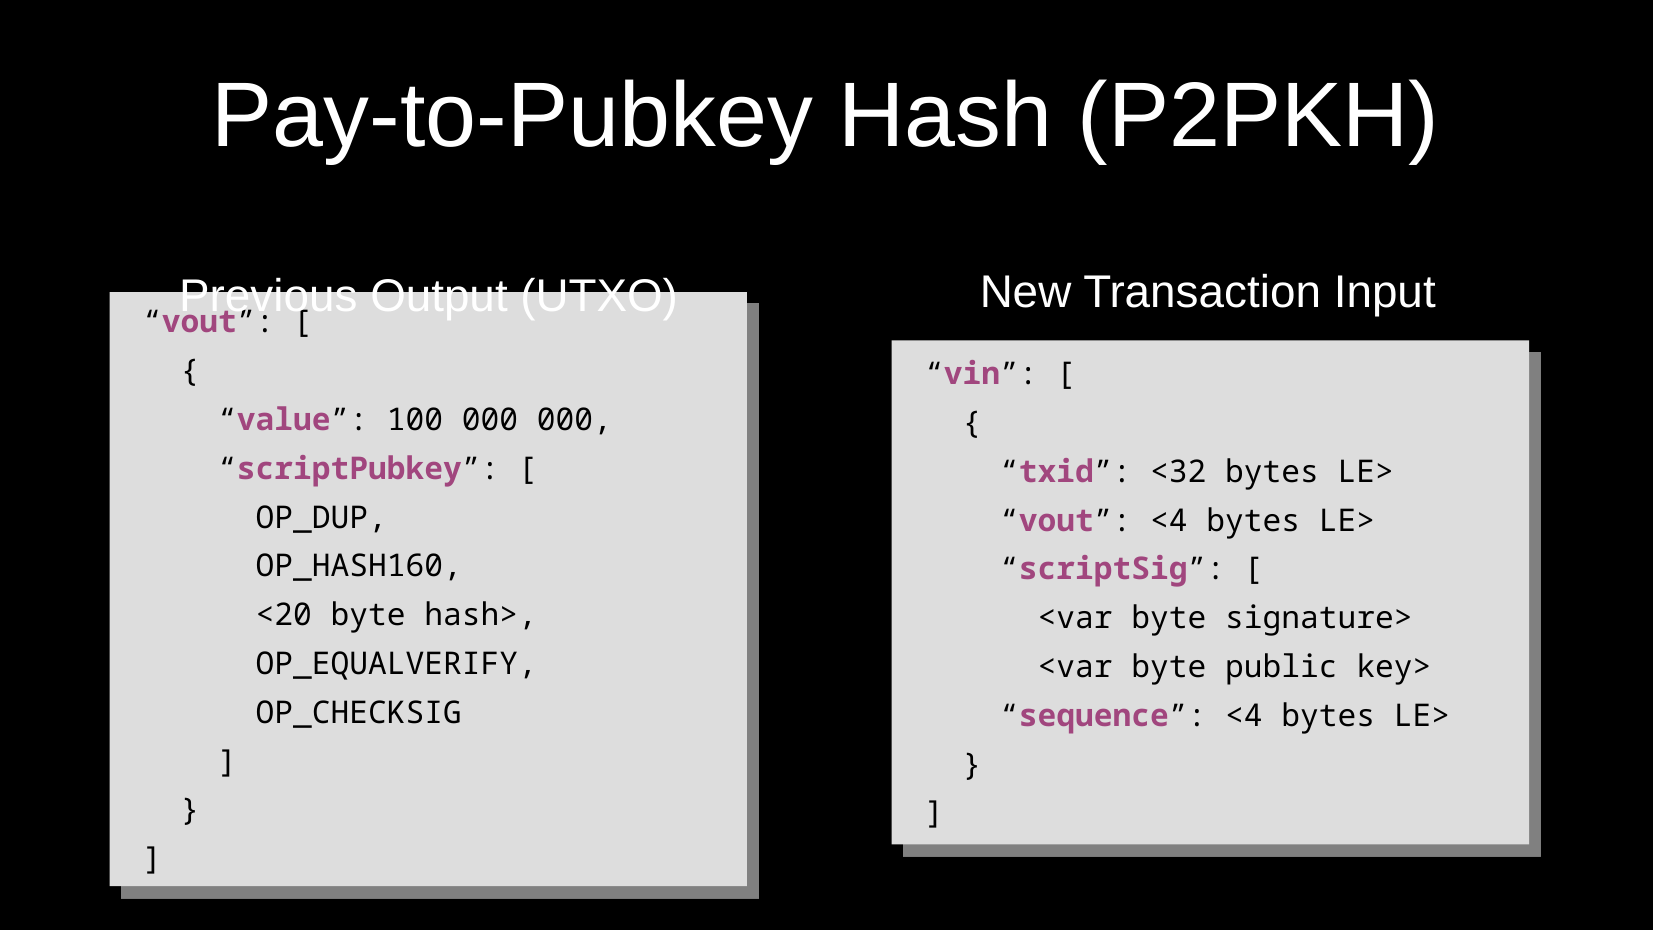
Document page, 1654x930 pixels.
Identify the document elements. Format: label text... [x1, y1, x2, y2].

text_box “vout”: [ { “value”: 100 000 000, “scriptPubkey”: [ OP_DUP, OP_HASH160, <20 byte hash>, OP_EQUALVERIFY, OP_CHECKSIG ] } ] [109, 340, 747, 839]
text_box Previous Output (UTXO) [164, 262, 694, 329]
title Pay-to-Pubkey Hash (P2PKH) [82, 37, 1571, 193]
text_box “vin”: [ { “txid”: <32 bytes LE> “vout”: <4 bytes LE> “scriptSig”: [ <var byte signature> <var byte public key> “sequence”: <4 bytes LE> } ] [891, 340, 1530, 845]
text_box New Transaction Input [964, 258, 1453, 325]
